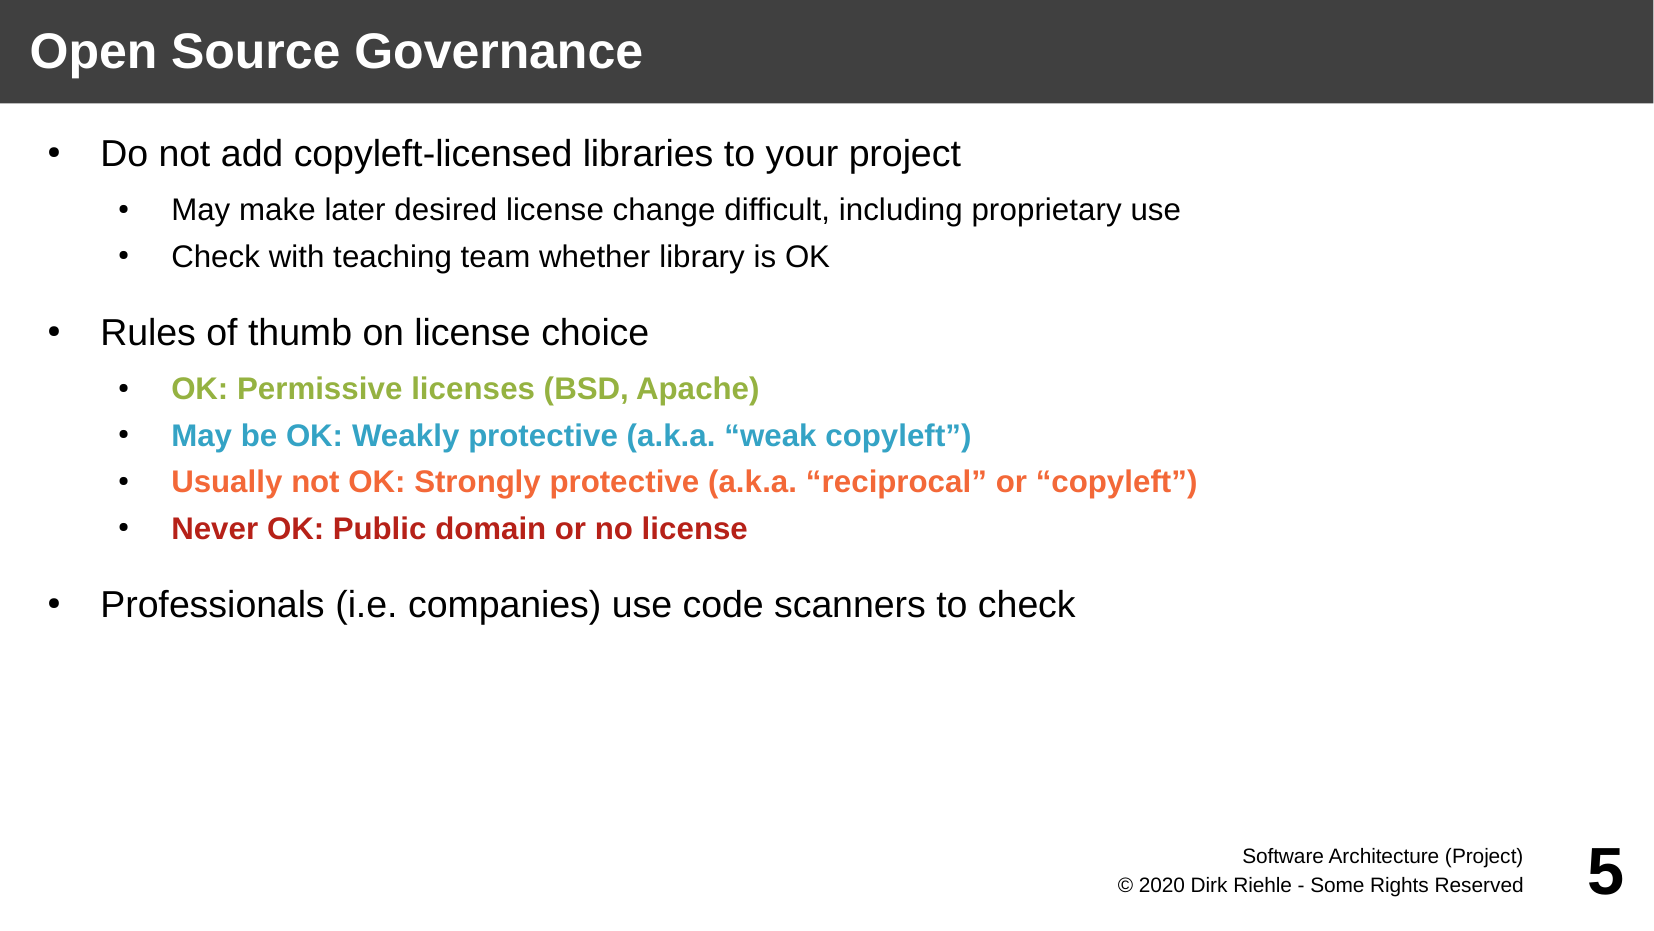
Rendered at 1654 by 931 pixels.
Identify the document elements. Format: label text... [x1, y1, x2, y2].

title Open Source Governance [0, 0, 1654, 104]
list Do not add copyleft-licensed libraries to your project May make later desired license change difficult, including proprietary use Check with teaching team whether library is OK Rules of thumb on license choice OK: Permissive licenses (BSD, Apache) May be OK: Weakly protective (a.k.a. “weak copyleft”) Usually not OK: Strongly protective (a.k.a. “reciprocal” or “copyleft”) Never OK: Public domain or no license Professionals (i.e. companies) use code scanners to check [29, 132, 1625, 813]
